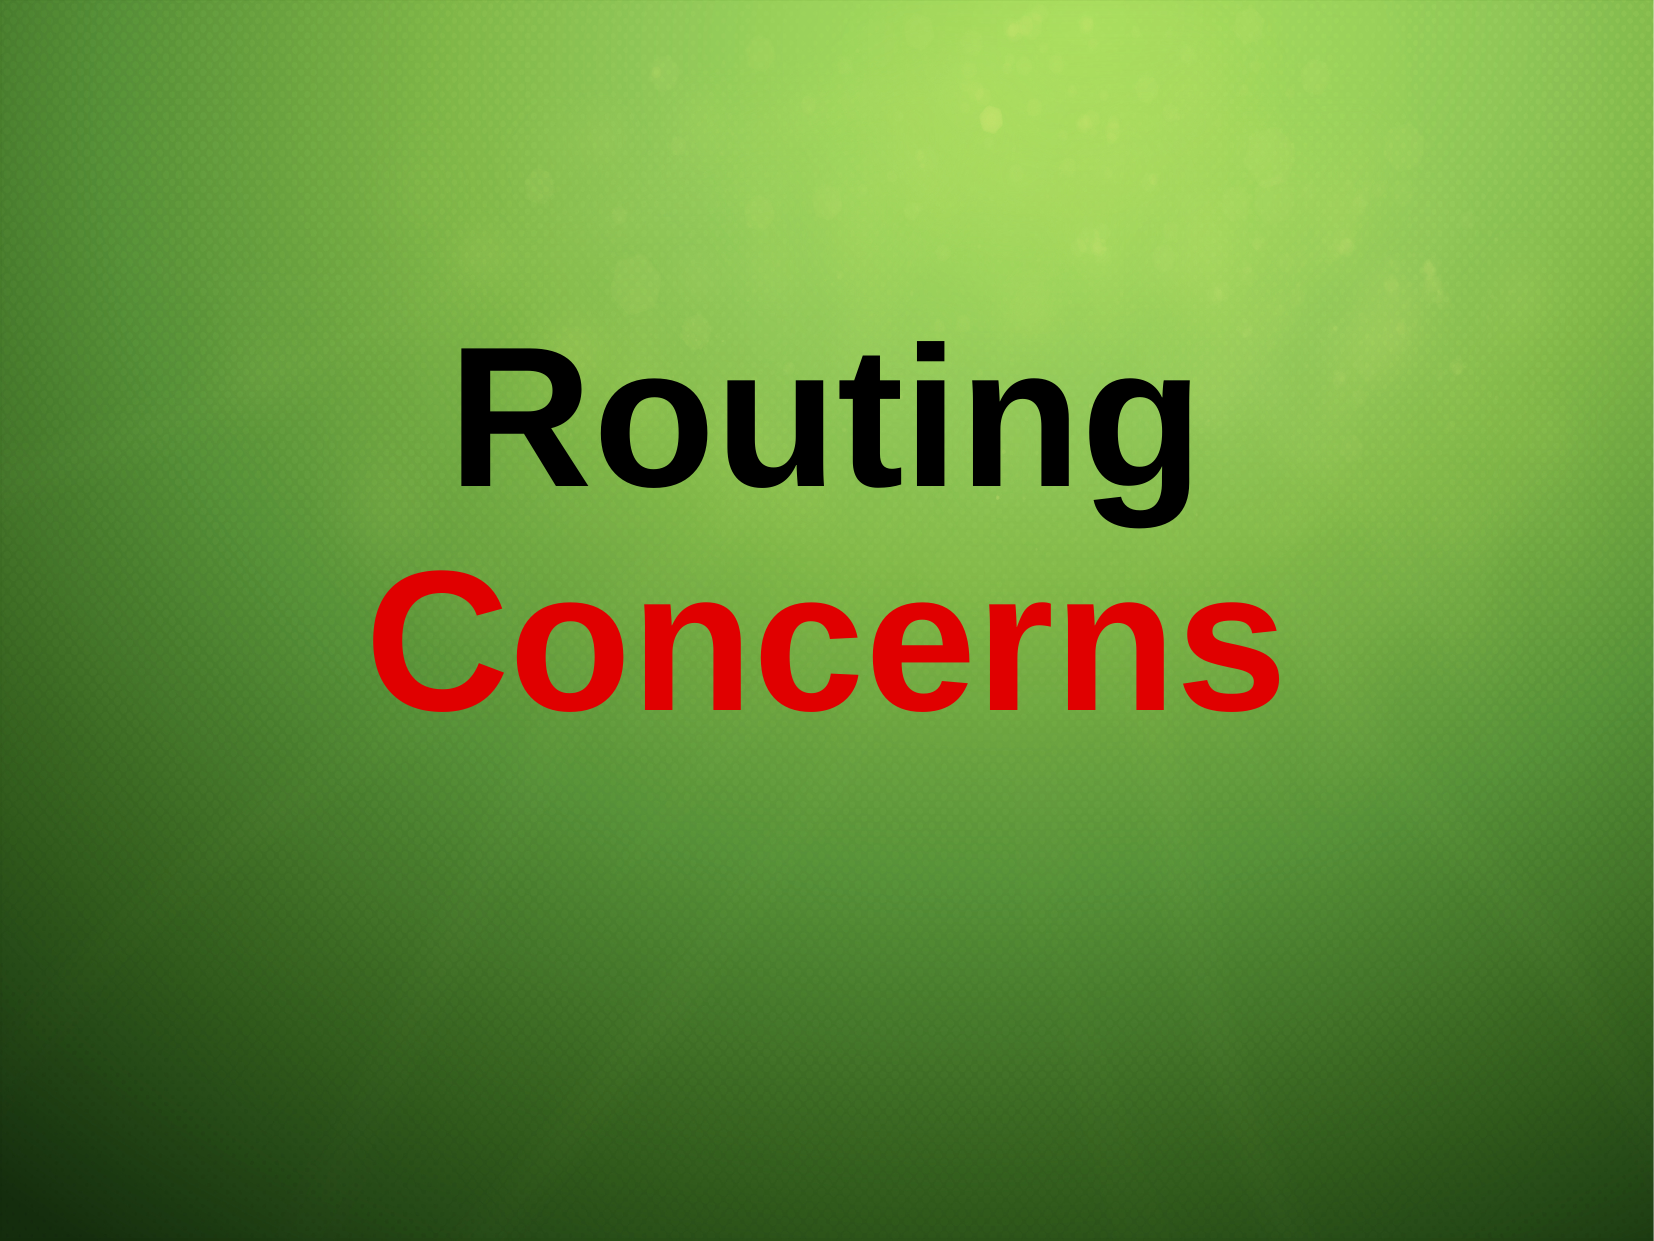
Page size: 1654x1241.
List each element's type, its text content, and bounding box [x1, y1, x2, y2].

picture [0, 0, 1654, 1241]
subtitle Routing Concerns [82, 49, 1571, 1010]
